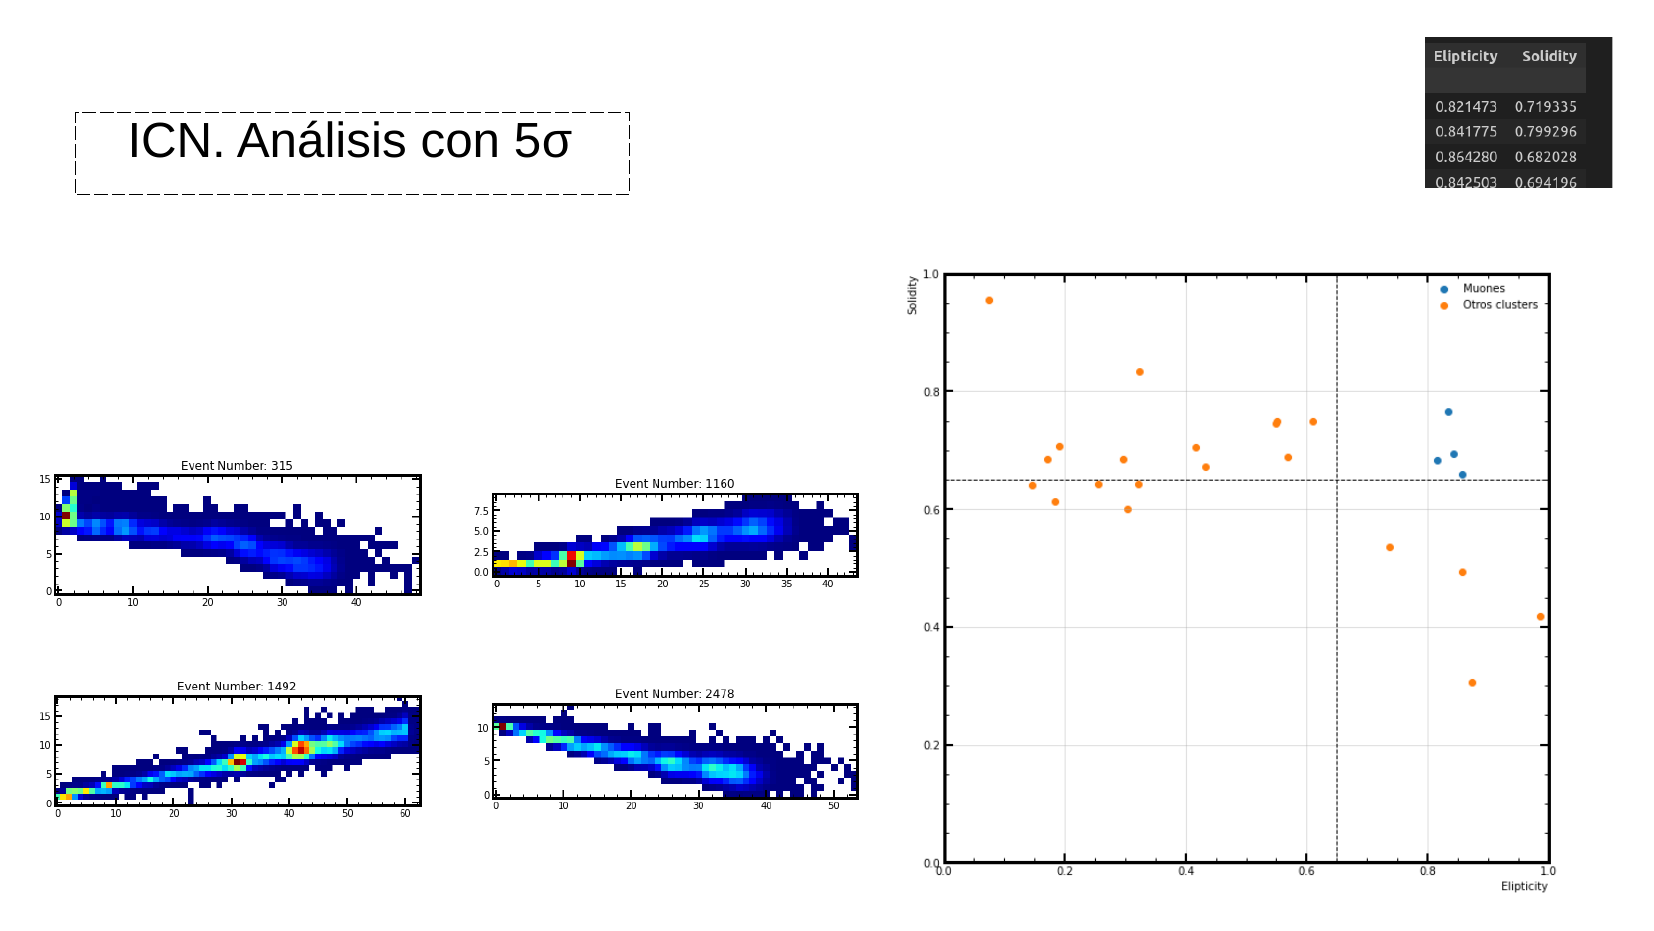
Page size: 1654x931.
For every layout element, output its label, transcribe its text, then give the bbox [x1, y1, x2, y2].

list ICN. Análisis con 5σ [75, 112, 630, 195]
picture [900, 262, 1564, 901]
picture [32, 652, 863, 826]
picture [1425, 37, 1613, 188]
picture [32, 450, 863, 623]
